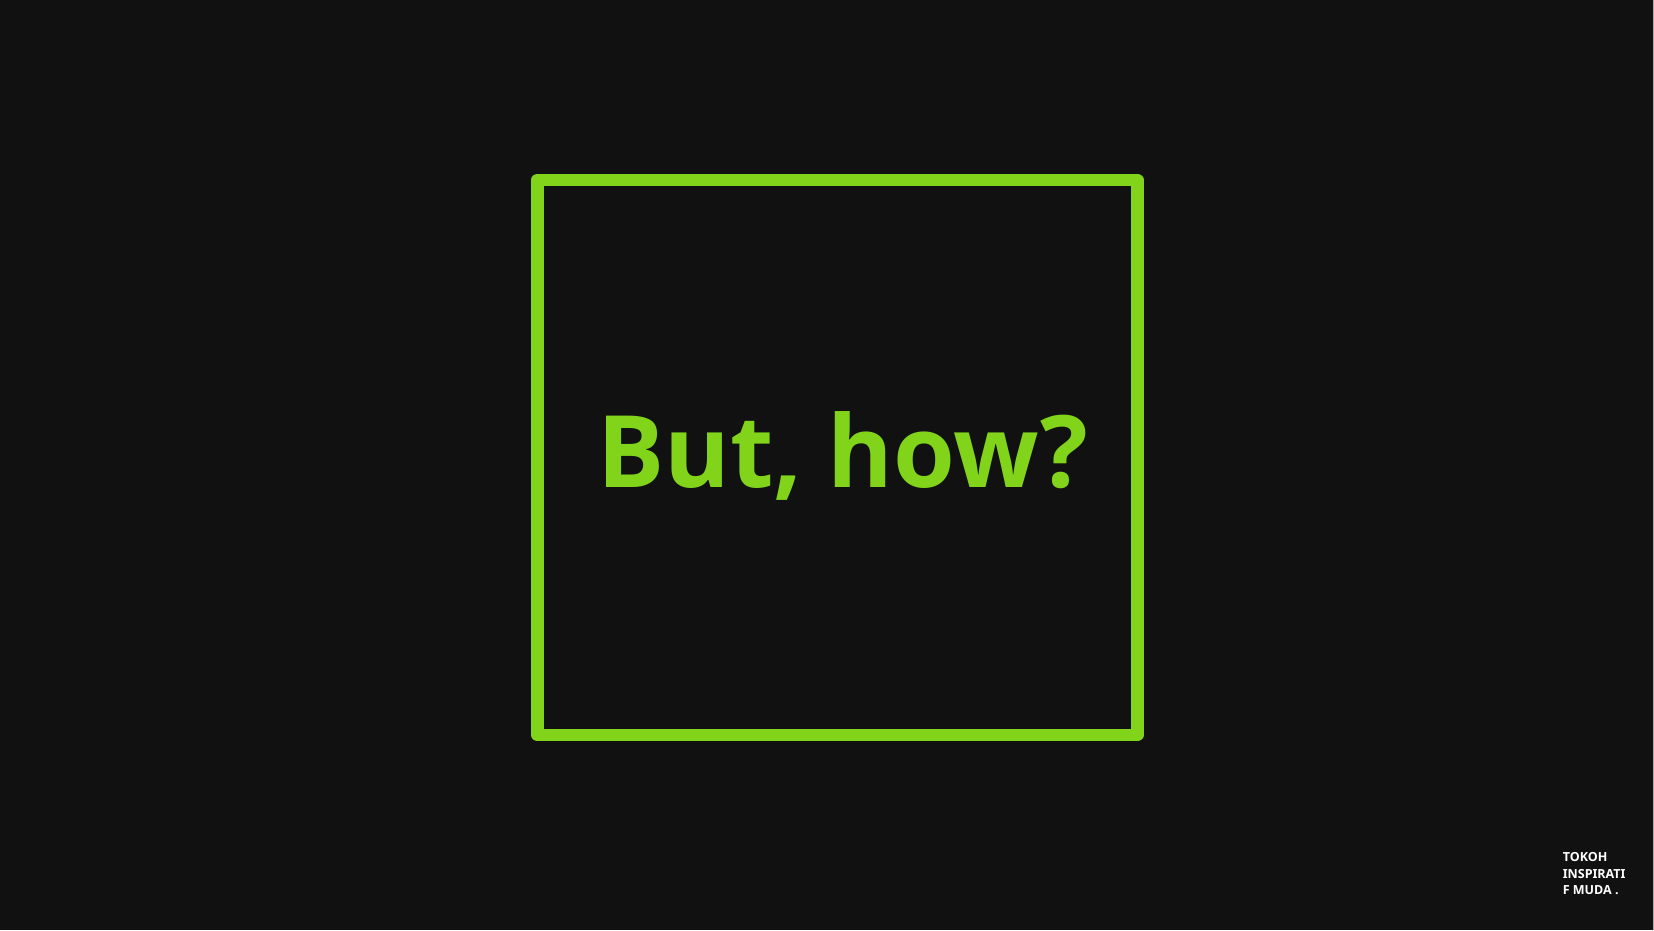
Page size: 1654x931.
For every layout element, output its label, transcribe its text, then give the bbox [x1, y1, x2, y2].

text_box TOKOH INSPIRATIF MUDA . [1548, 840, 1641, 917]
text_box But, how? [573, 373, 1114, 514]
